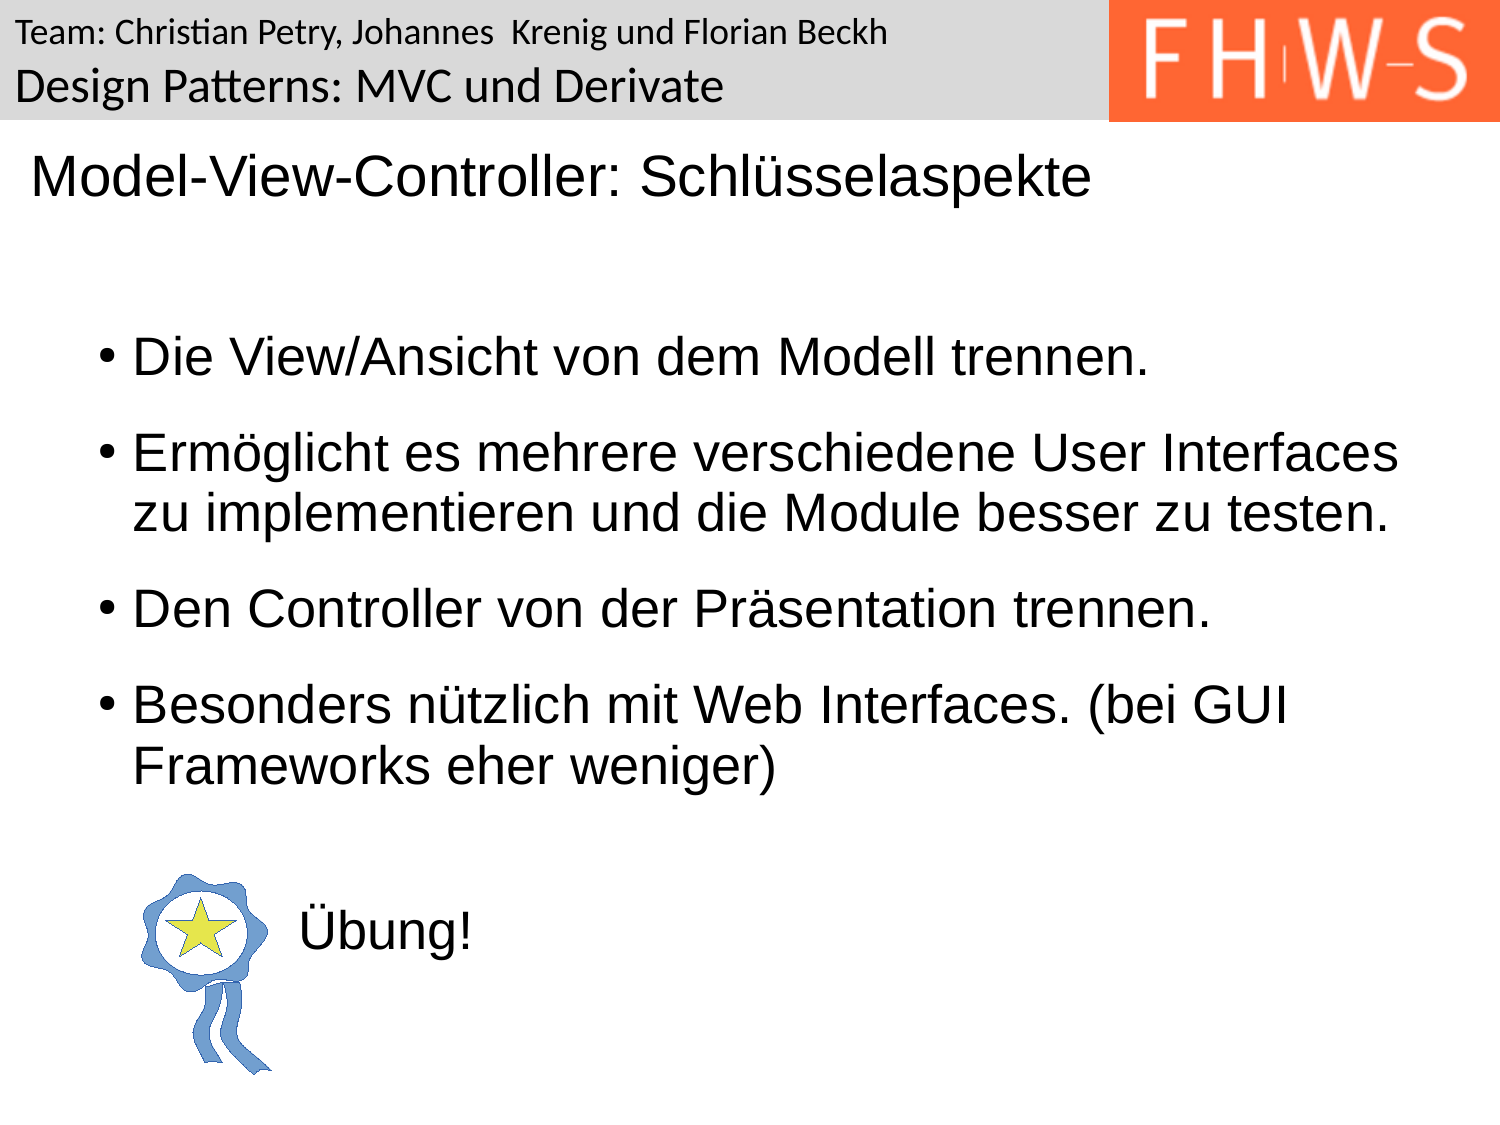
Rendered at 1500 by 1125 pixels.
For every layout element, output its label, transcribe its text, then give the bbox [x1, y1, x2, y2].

text_box Model-View-Controller: Schlüsselaspekte [16, 141, 1241, 206]
text_box Die View/Ansicht von dem Modell trennen. Ermöglicht es mehrere verschiedene User Interfaces zu implementieren und die Module besser zu testen. Den Controller von der Präsentation trennen. Besonders nützlich mit Web Interfaces. (bei GUI Frameworks eher weniger) [82, 318, 1418, 804]
text_box [141, 874, 272, 1075]
text_box Übung! [283, 893, 603, 969]
picture [1109, 0, 1500, 122]
